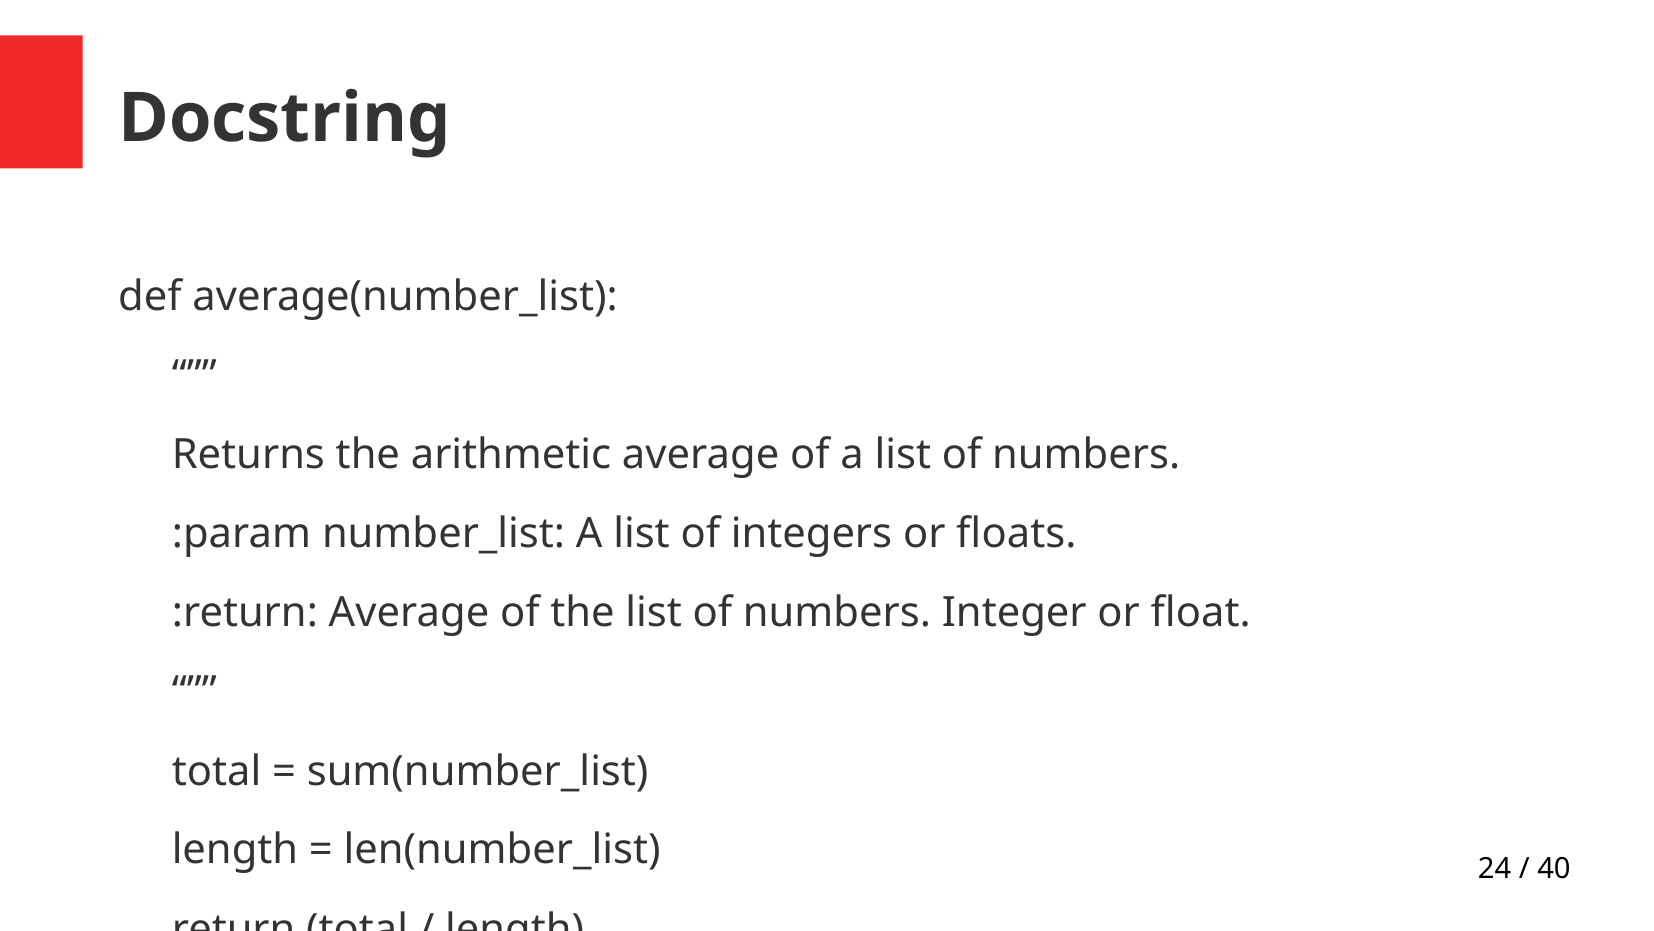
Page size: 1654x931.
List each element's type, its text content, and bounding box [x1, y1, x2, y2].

list def average(number_list): “”” Returns the arithmetic average of a list of numbers. :param number_list: A list of integers or floats. :return: Average of the list of numbers. Integer or float. “”” total = sum(number_list) length = len(number_list) return (total / length) [118, 265, 1536, 806]
title Docstring [118, 37, 1571, 193]
